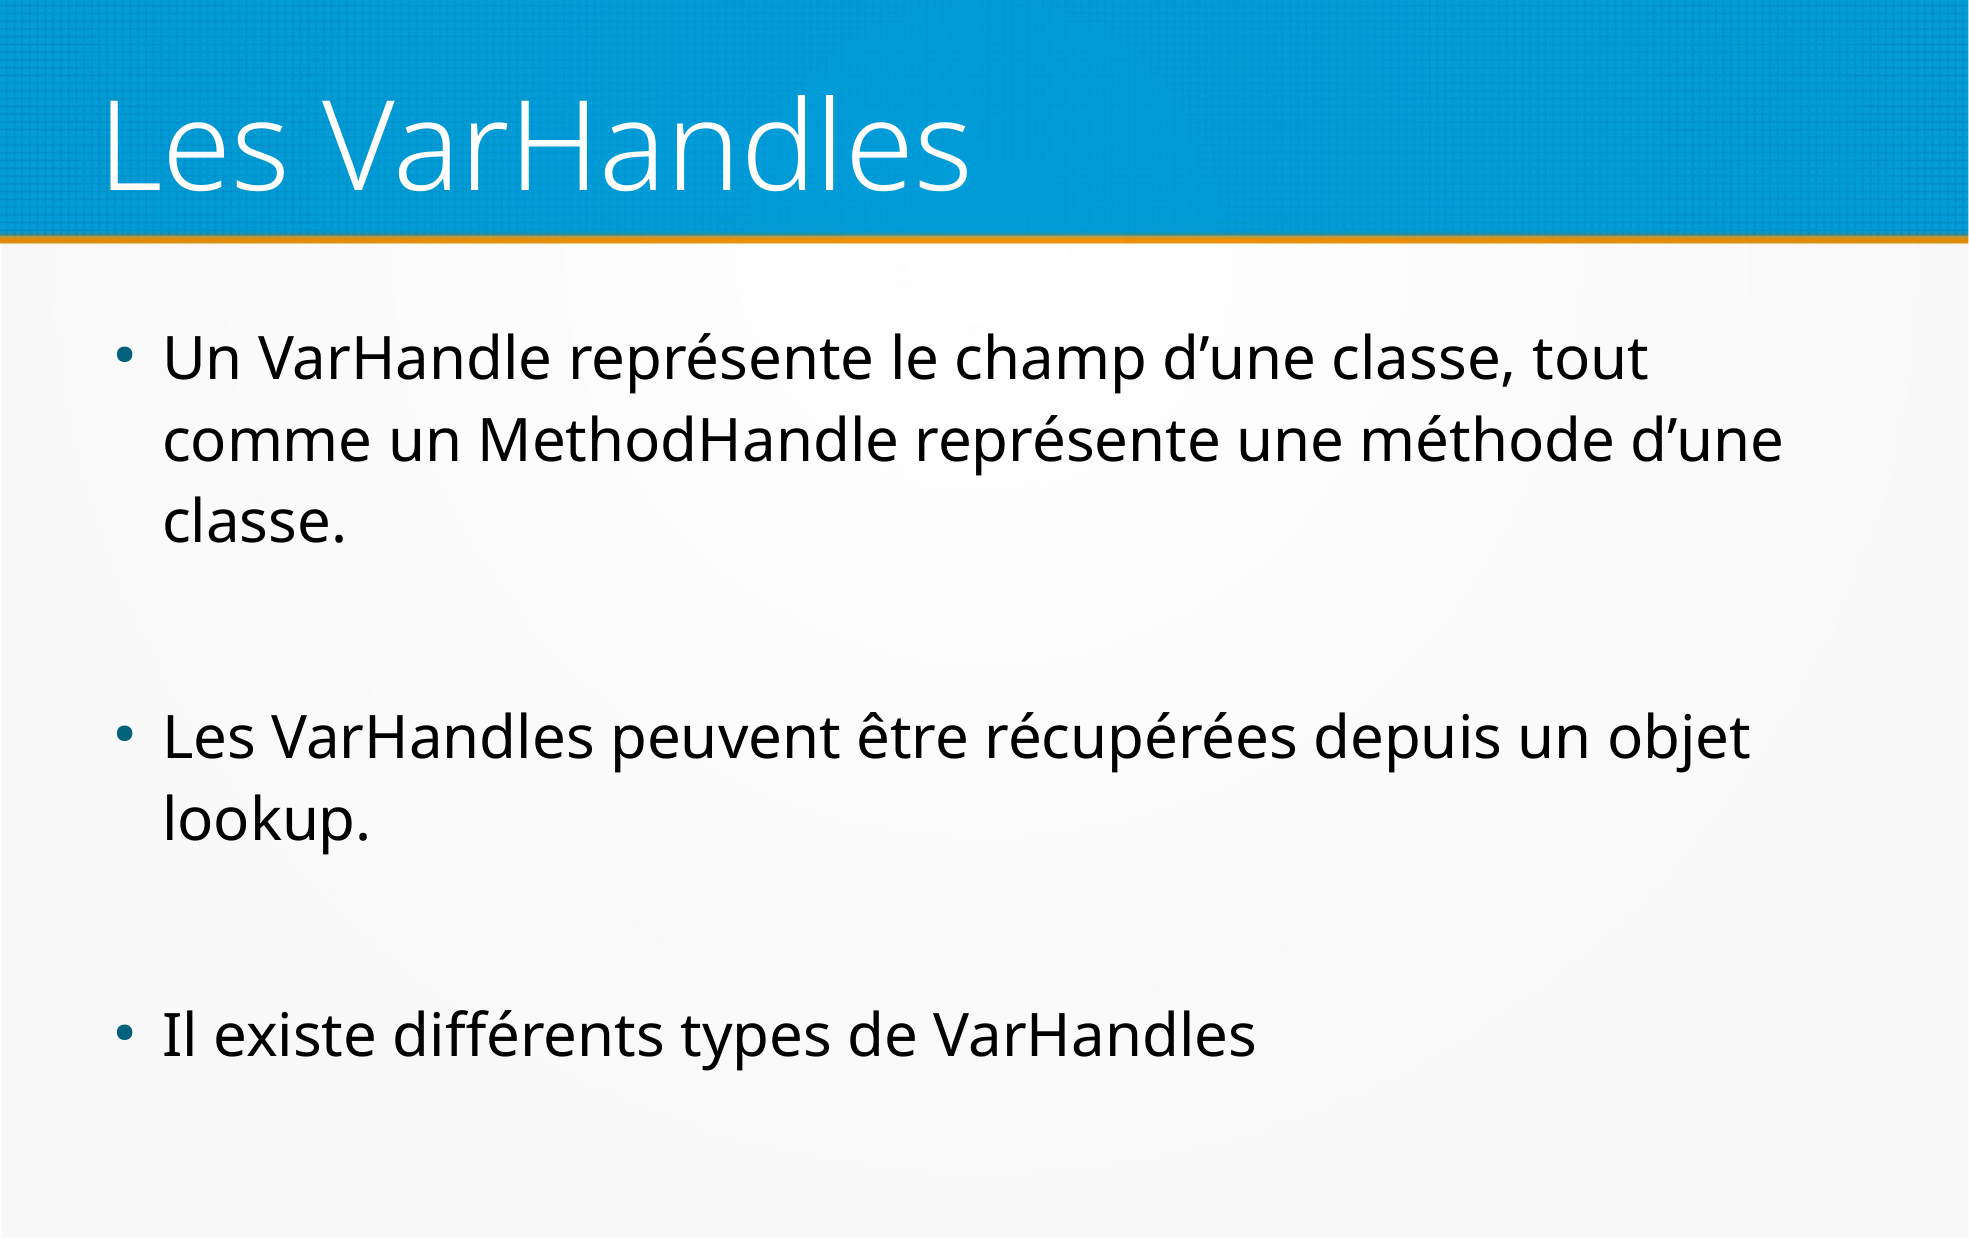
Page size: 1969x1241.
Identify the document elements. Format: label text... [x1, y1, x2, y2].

picture [0, 233, 1969, 1241]
list Un VarHandle représente le champ d’une classe, tout comme un MethodHandle représente une méthode d’une classe. Les VarHandles peuvent être récupérées depuis un objet lookup. Il existe différents types de VarHandles [98, 315, 1861, 1081]
title Les VarHandles [98, 19, 1870, 227]
